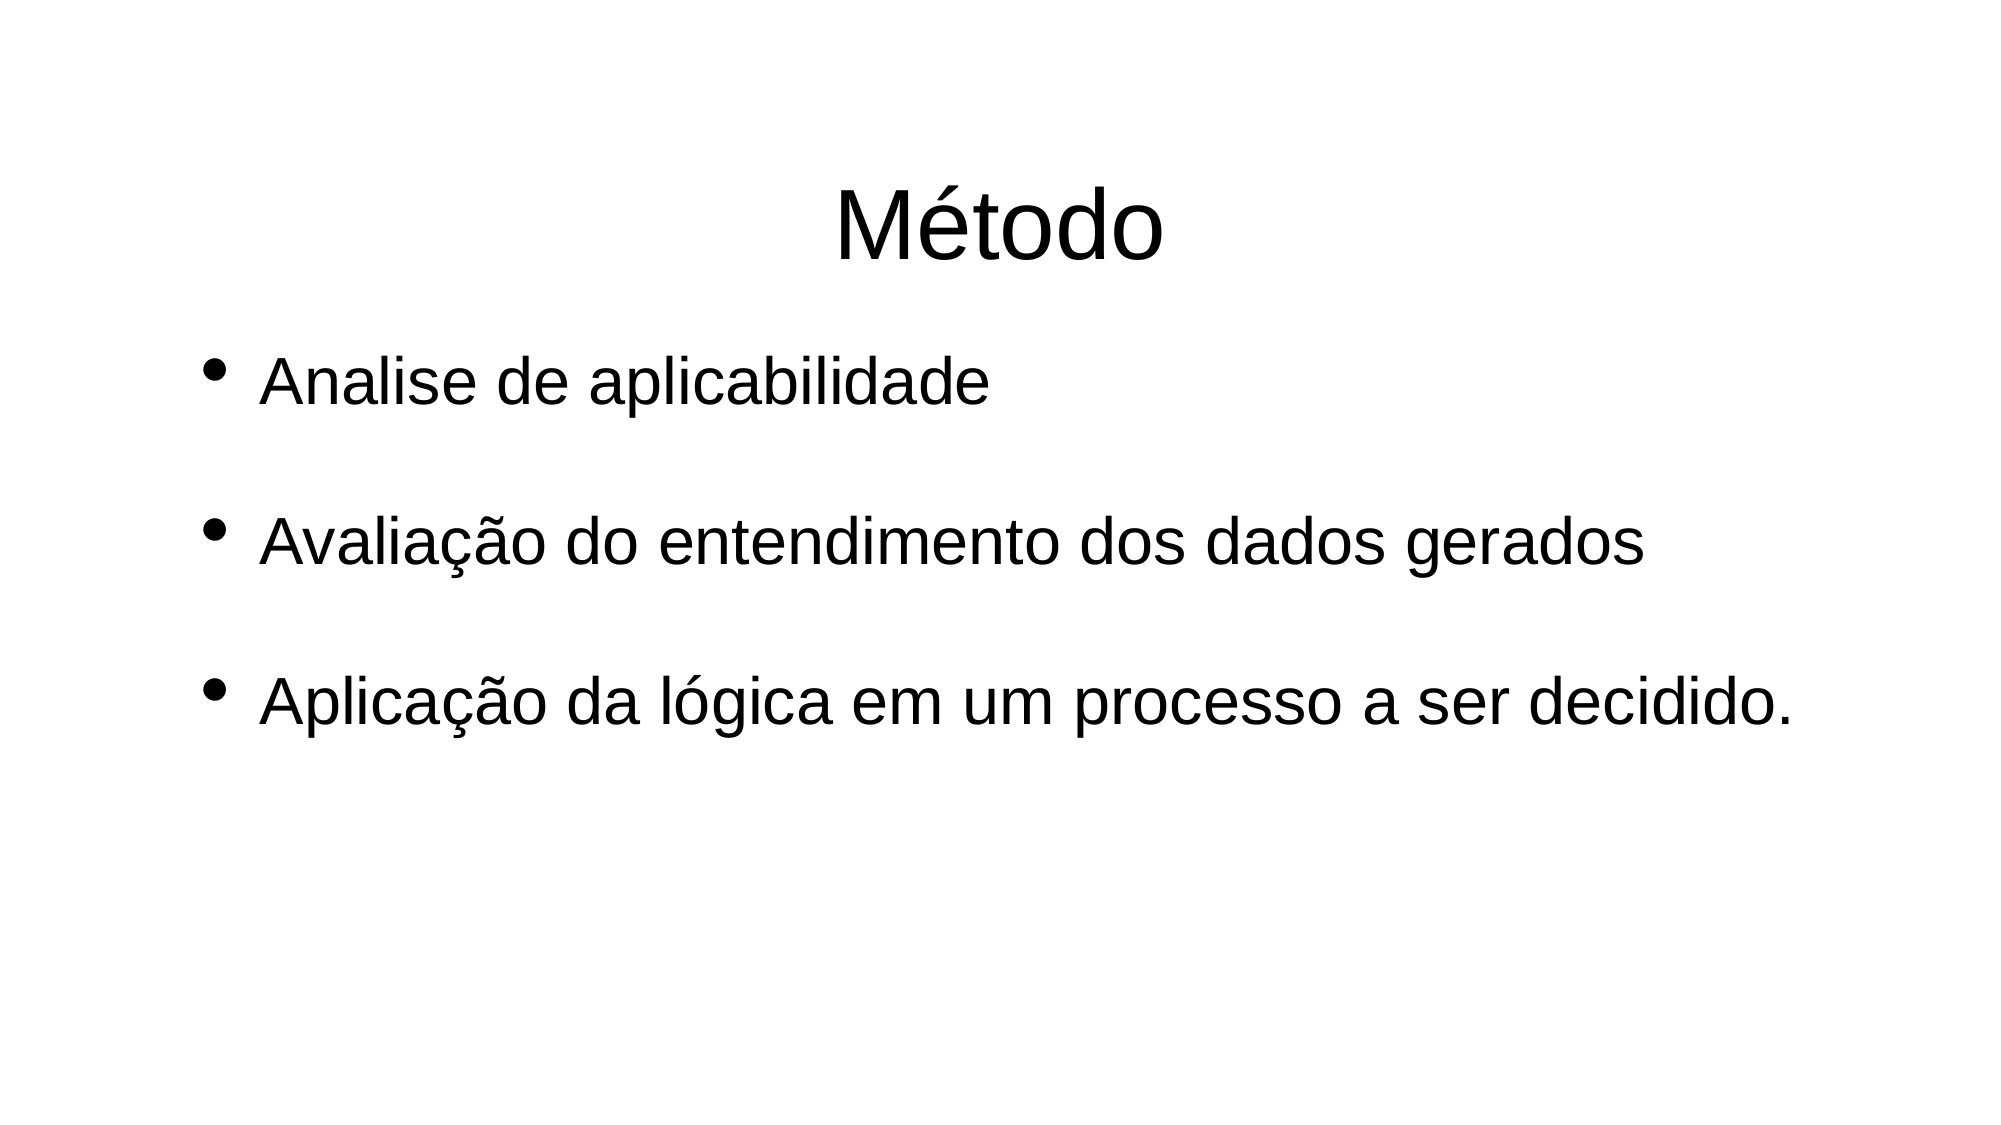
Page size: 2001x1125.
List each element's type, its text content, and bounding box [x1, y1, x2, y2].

text_box Método [137, 60, 1863, 380]
text_box Analise de aplicabilidade Avaliação do entendimento dos dados gerados Aplicação da lógica em um processo a ser decidido. [188, 330, 1914, 921]
